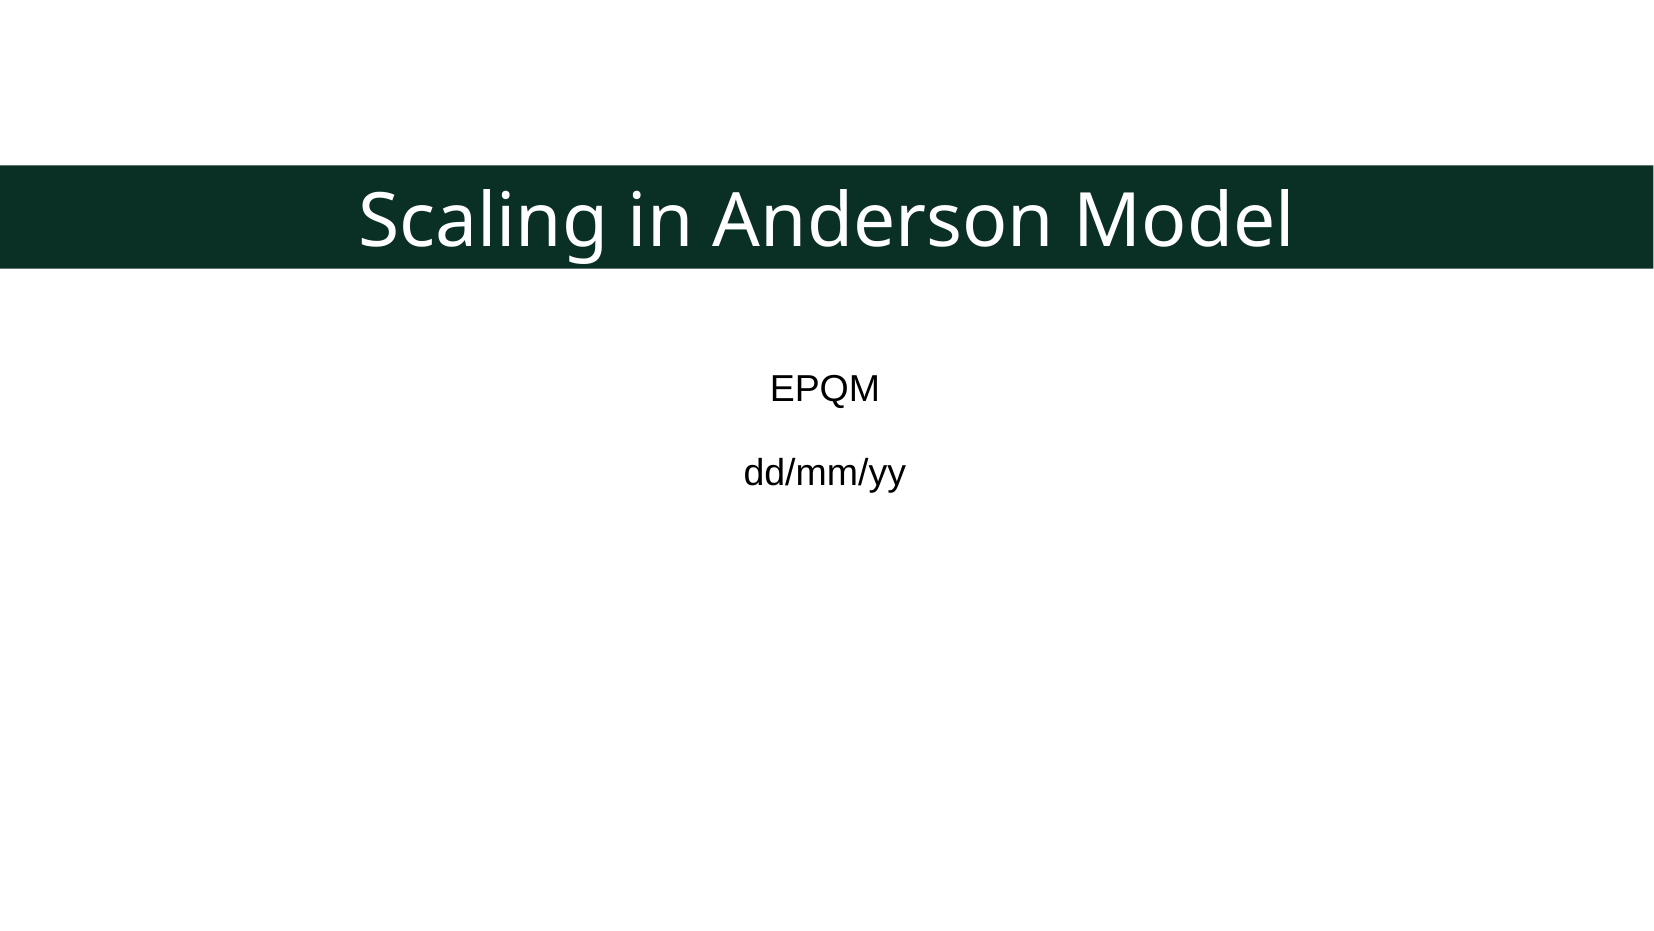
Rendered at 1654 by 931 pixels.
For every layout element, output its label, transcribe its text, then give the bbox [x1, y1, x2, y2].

title Scaling in Anderson Model [0, 165, 1654, 269]
text_box EPQM dd/mm/yy [390, 360, 1261, 501]
